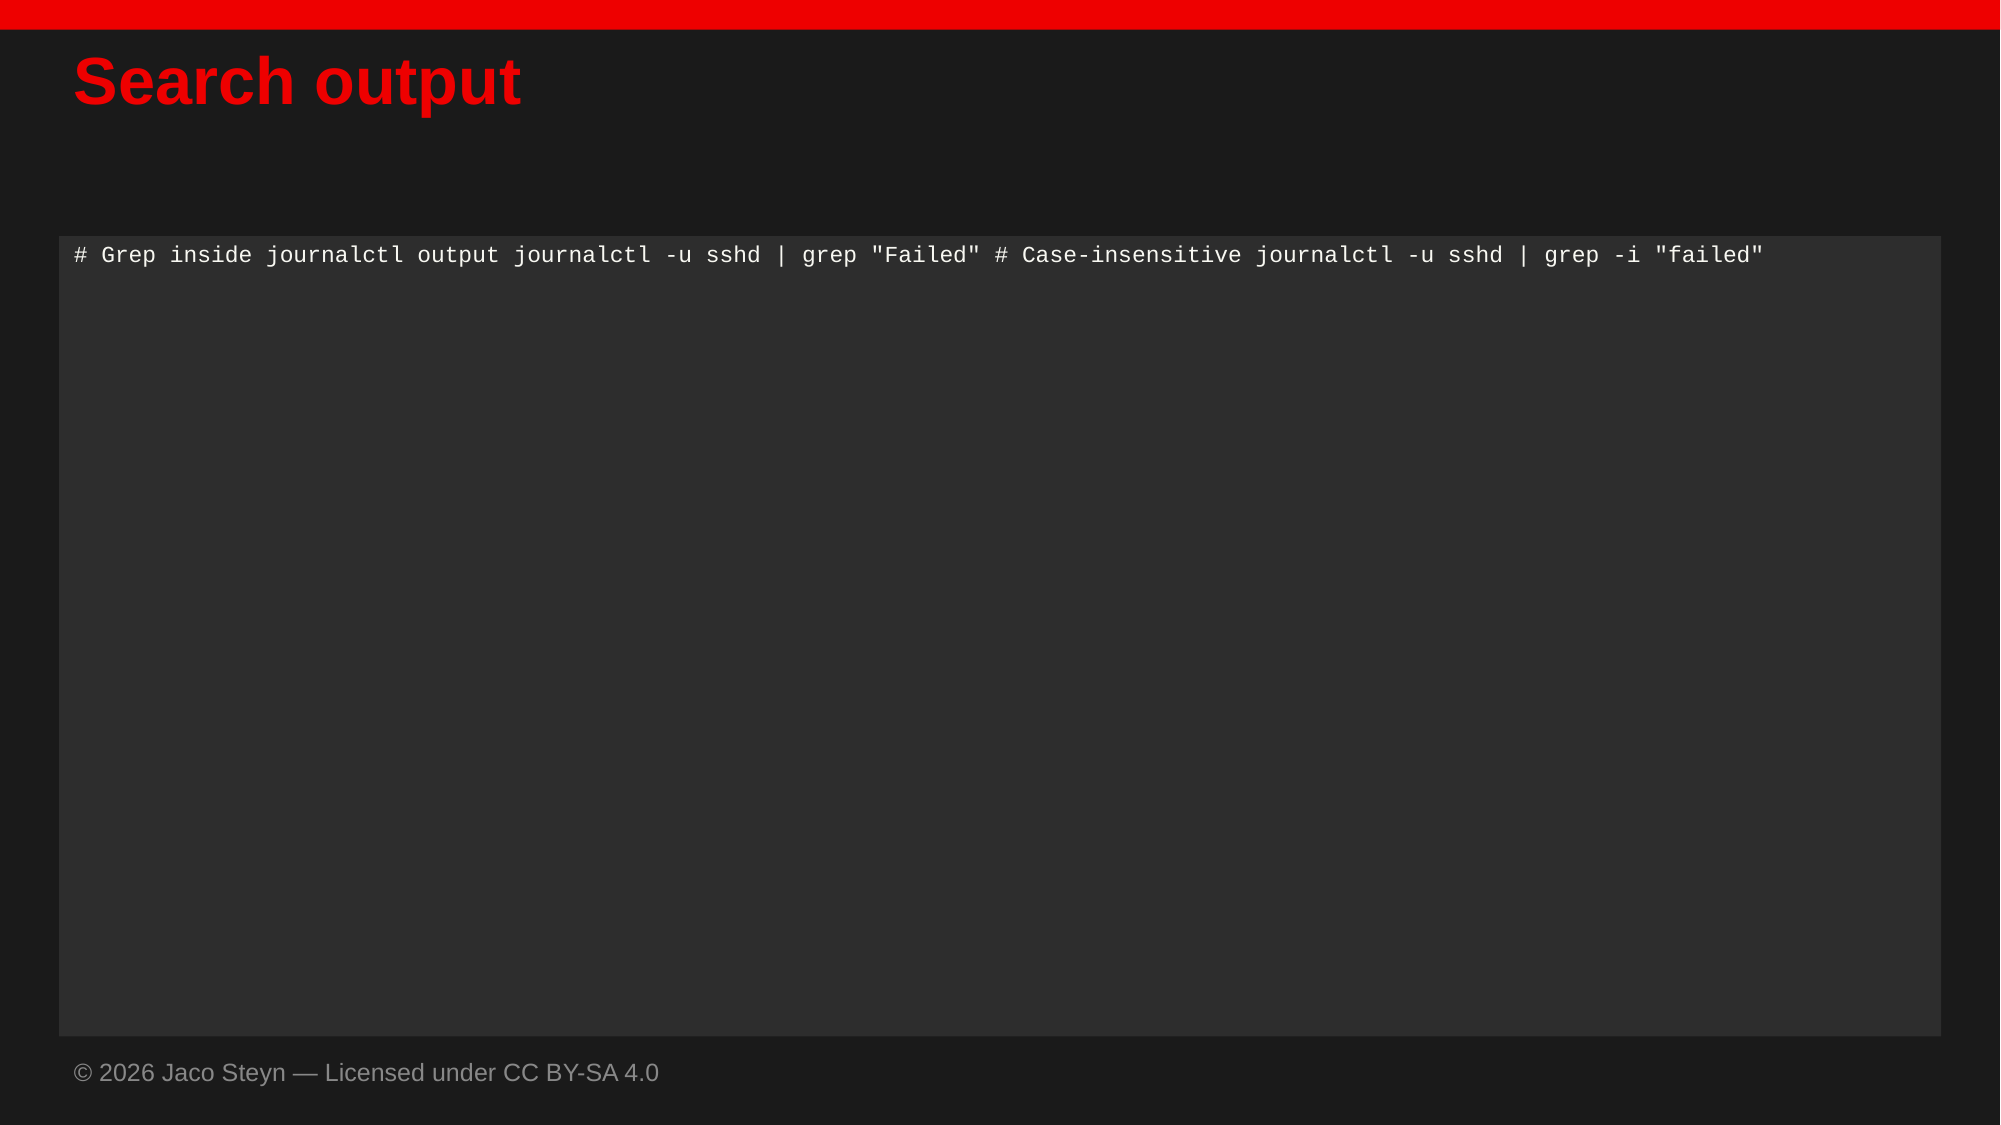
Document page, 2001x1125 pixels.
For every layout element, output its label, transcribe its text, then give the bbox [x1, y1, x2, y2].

text_box Search output [59, 36, 1942, 208]
text_box # Grep inside journalctl output journalctl -u sshd | grep "Failed" # Case-insensitive journalctl -u sshd | grep -i "failed" [59, 236, 1942, 1037]
text_box [0, 0, 2001, 30]
text_box © 2026 Jaco Steyn — Licensed under CC BY-SA 4.0 [59, 1051, 1942, 1093]
